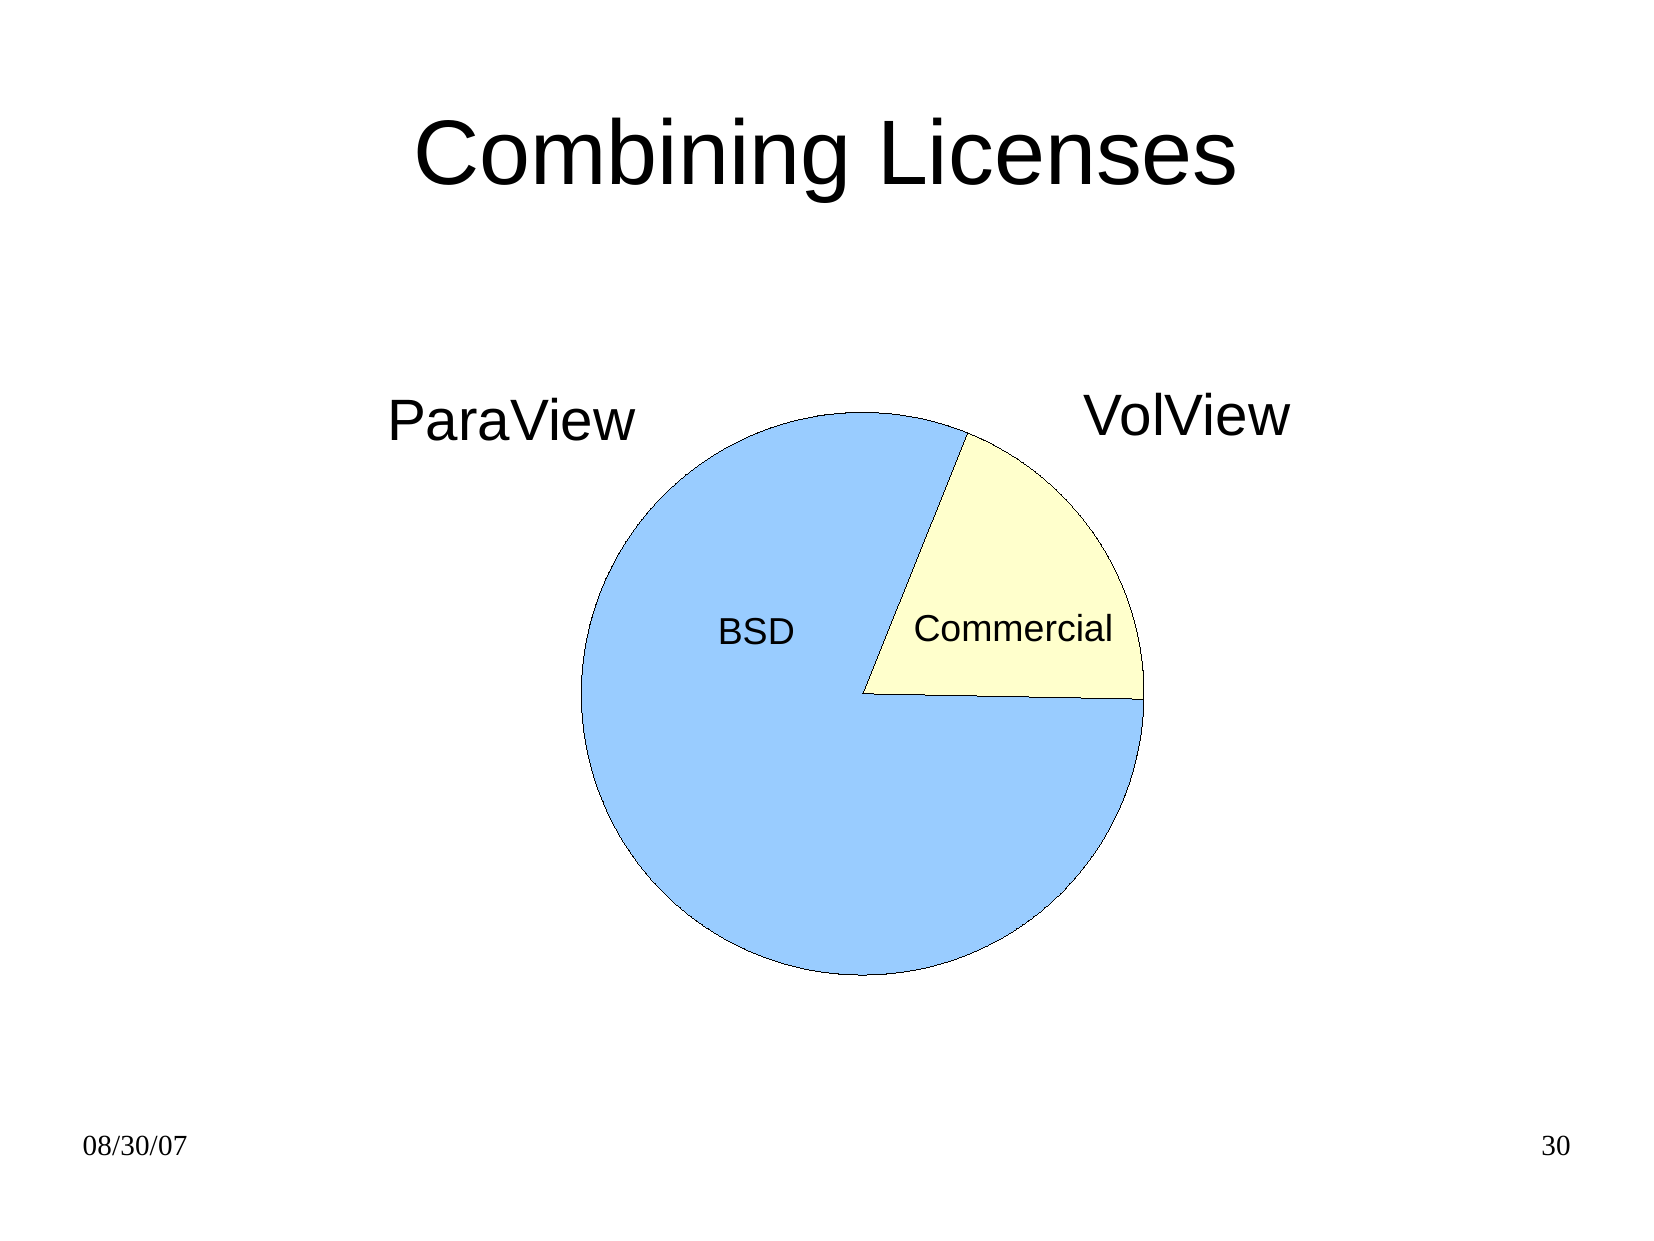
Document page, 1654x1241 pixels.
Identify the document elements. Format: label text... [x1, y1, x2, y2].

text_box [581, 412, 1144, 976]
text_box BSD [700, 602, 813, 660]
title Combining Licenses [82, 49, 1571, 257]
text_box VolView [1068, 375, 1332, 455]
text_box ParaView [372, 380, 673, 461]
text_box Commercial [881, 600, 1146, 658]
